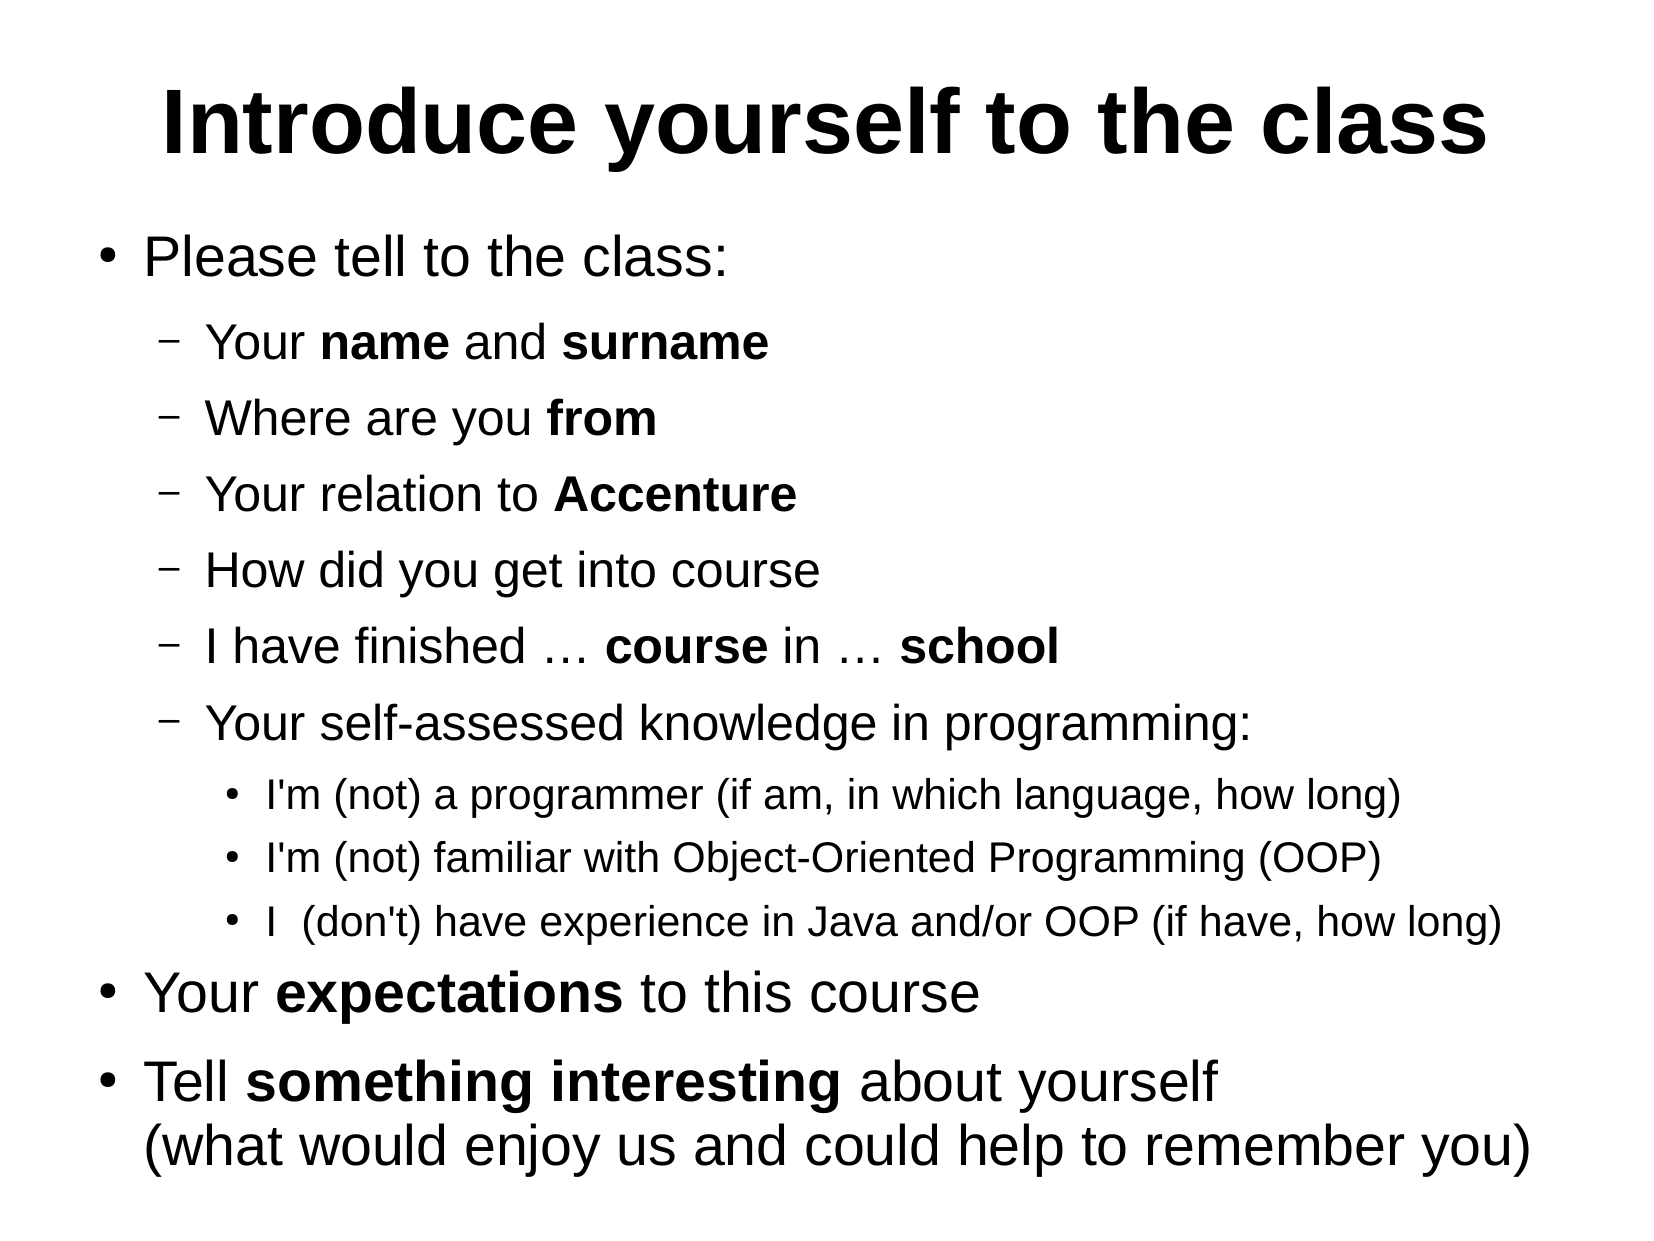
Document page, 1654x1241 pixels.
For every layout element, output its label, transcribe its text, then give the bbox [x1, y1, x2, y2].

title Introduce yourself to the class [82, 49, 1571, 196]
list Please tell to the class: Your name and surname Where are you from Your relation to Accenture How did you get into course I have finished … course in … school Your self-assessed knowledge in programming: I'm (not) a programmer (if am, in which language, how long) I'm (not) familiar with Object-Oriented Programming (OOP) I (don't) have experience in Java and/or OOP (if have, how long) Your expectations to this course Tell something interesting about yourself (what would enjoy us and could help to remember you) [82, 225, 1606, 1186]
